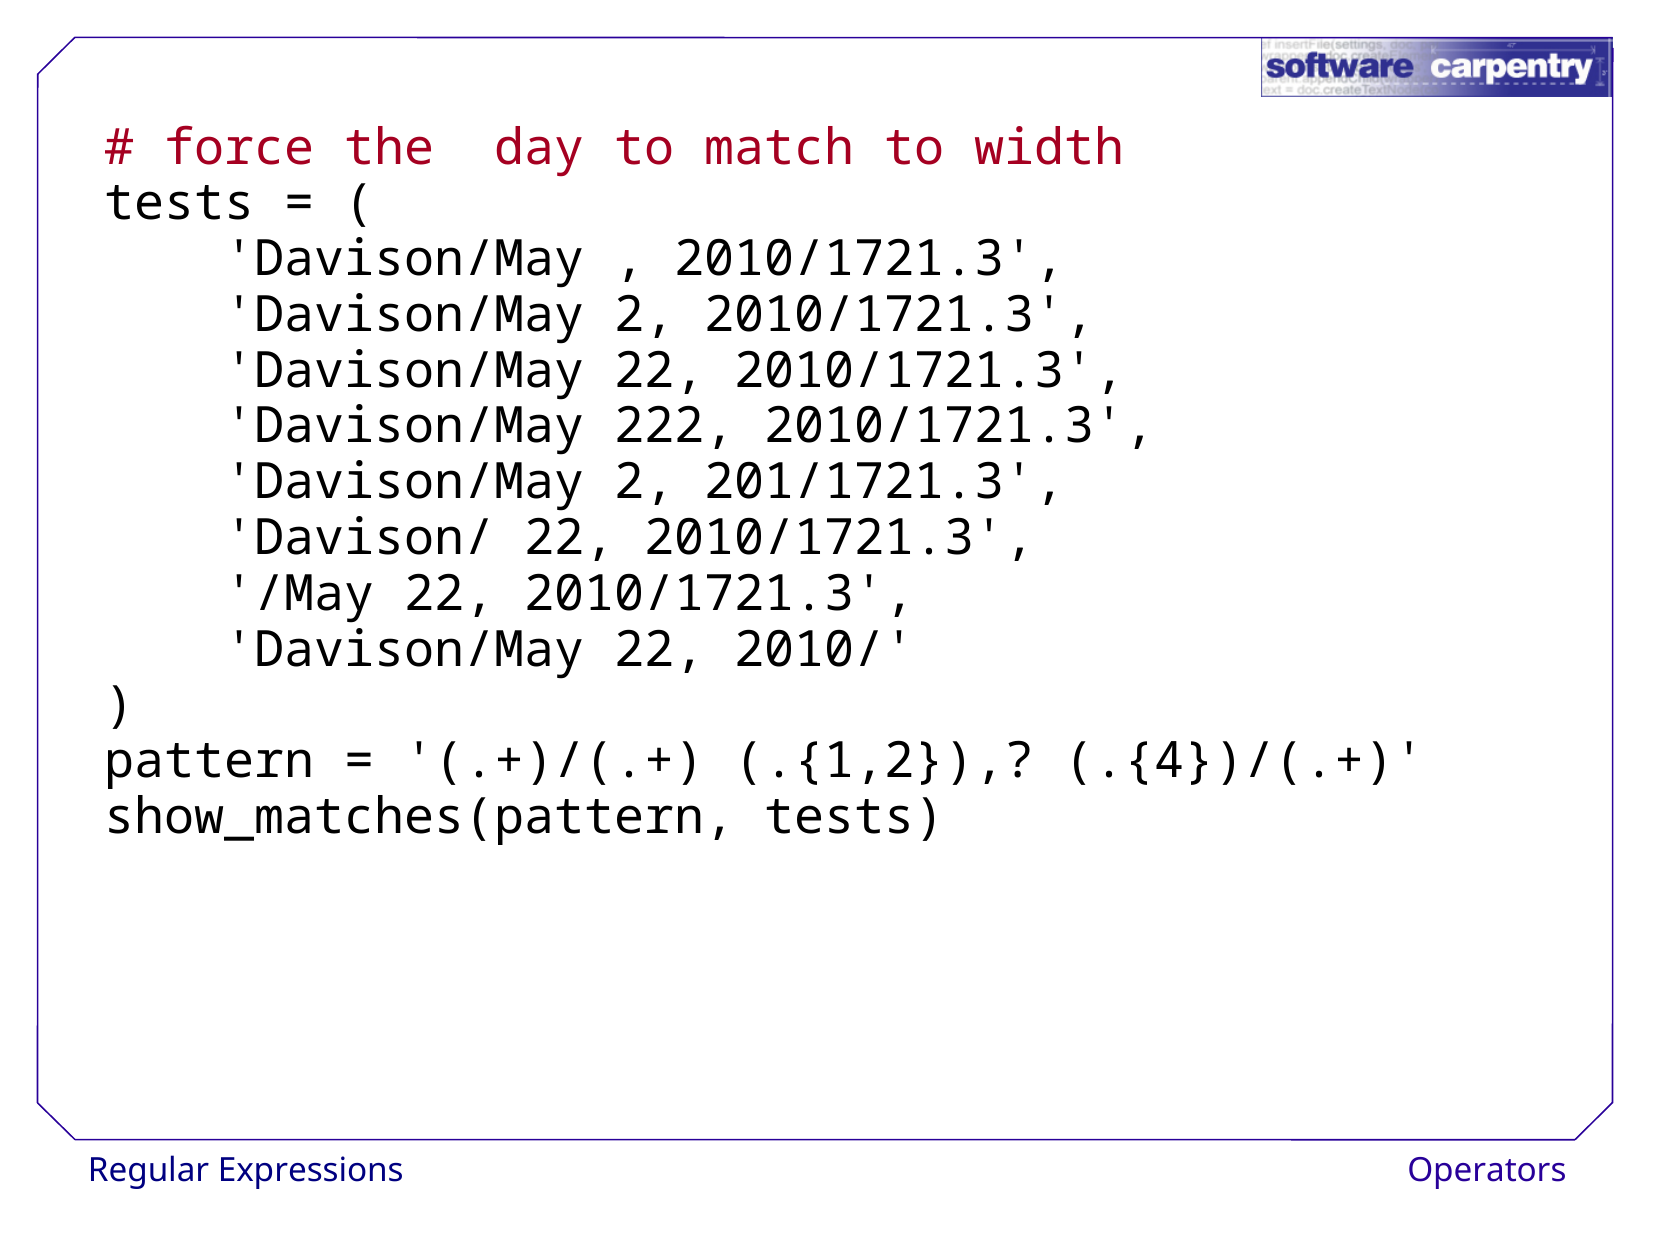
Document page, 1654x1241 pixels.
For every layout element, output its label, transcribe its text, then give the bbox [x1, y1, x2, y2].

text_box # force the day to match to width tests = ( 'Davison/May , 2010/1721.3', 'Davison/May 2, 2010/1721.3', 'Davison/May 22, 2010/1721.3', 'Davison/May 222, 2010/1721.3', 'Davison/May 2, 201/1721.3', 'Davison/ 22, 2010/1721.3', '/May 22, 2010/1721.3', 'Davison/May 22, 2010/' ) pattern = '(.+)/(.+) (.{1,2}),? (.{4})/(.+)' show_matches(pattern, tests) [89, 112, 1512, 1074]
picture [1261, 39, 1613, 97]
